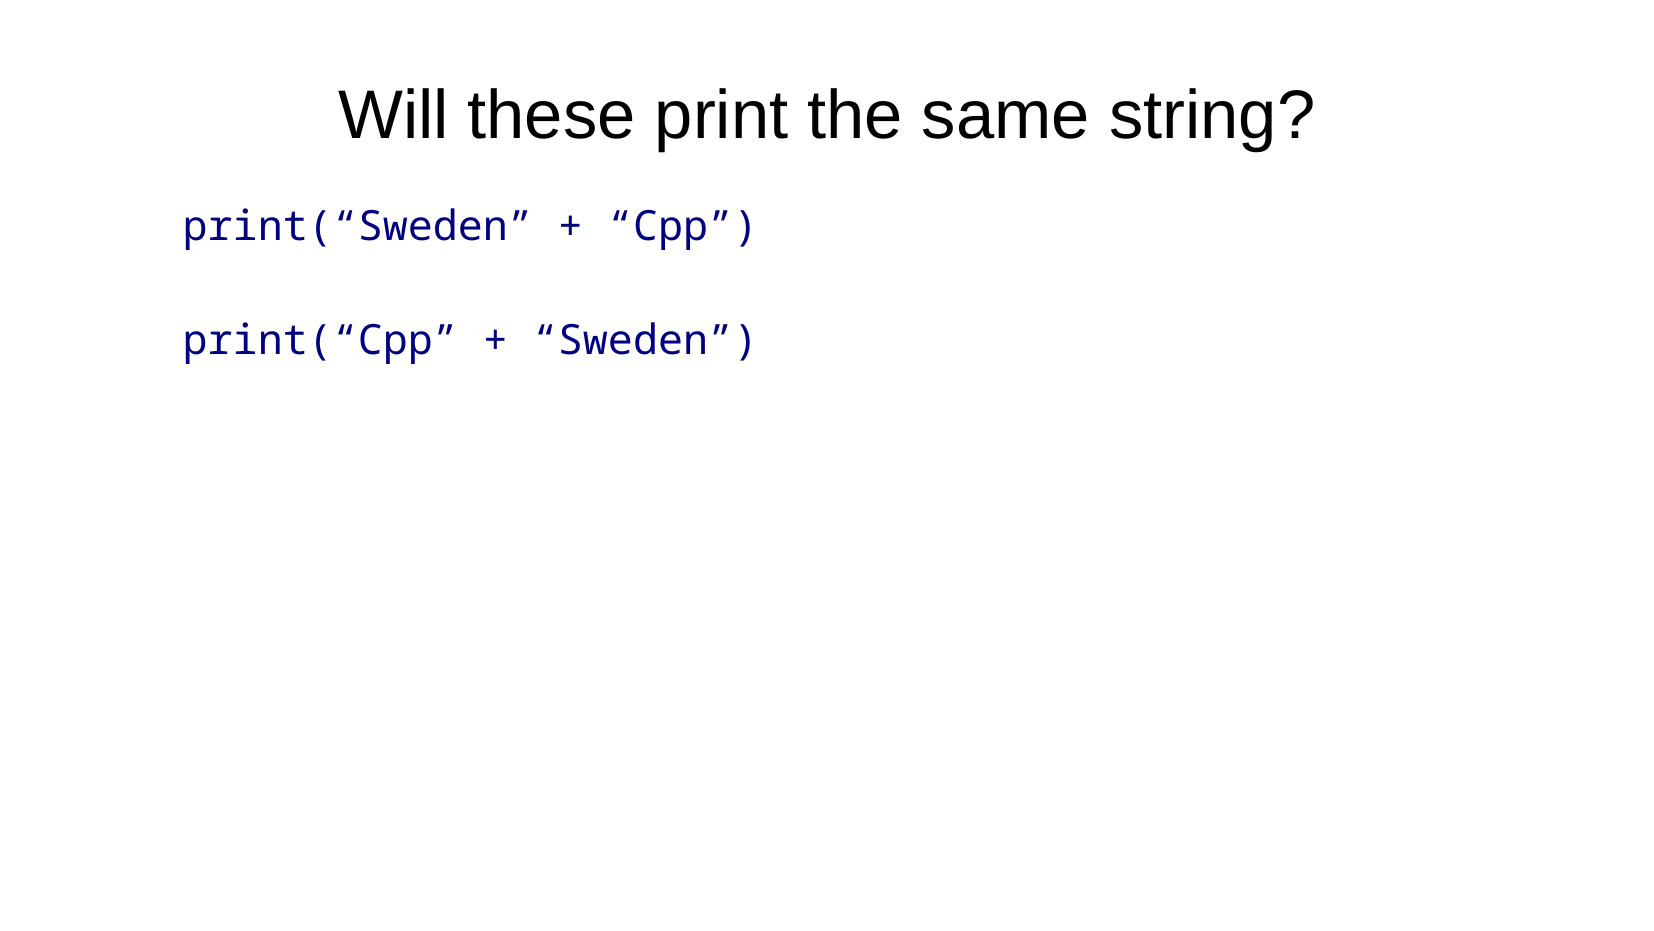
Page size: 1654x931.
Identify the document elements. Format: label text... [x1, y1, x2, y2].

list print(“Sweden” + “Cpp”) print(“Cpp” + “Sweden”) [82, 195, 1571, 735]
title Will these print the same string? [82, 37, 1572, 193]
